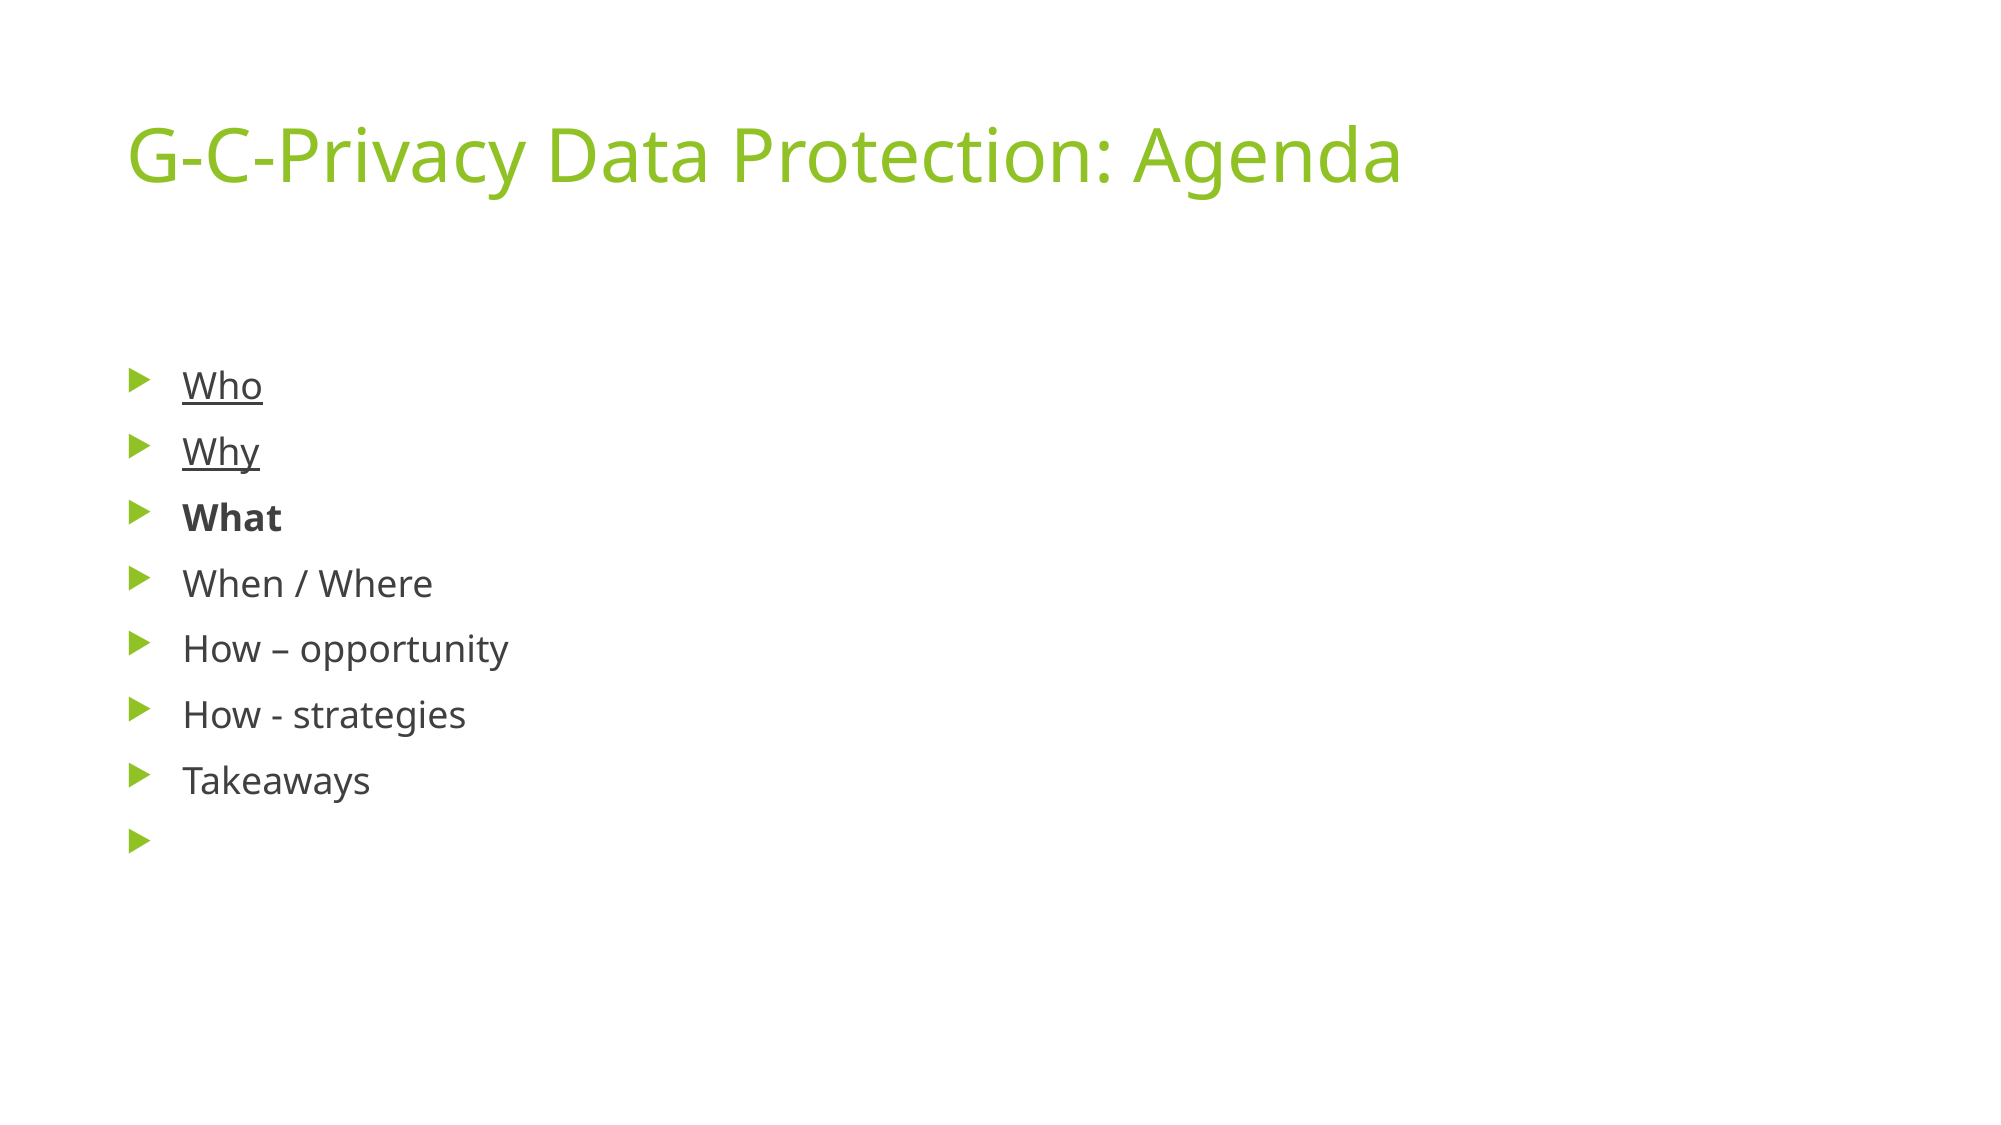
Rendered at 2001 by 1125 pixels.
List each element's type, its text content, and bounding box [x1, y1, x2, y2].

list Who Why What When / Where How – opportunity How - strategies Takeaways [111, 354, 1522, 992]
title G-C-Privacy Data Protection: Agenda [111, 99, 1522, 317]
